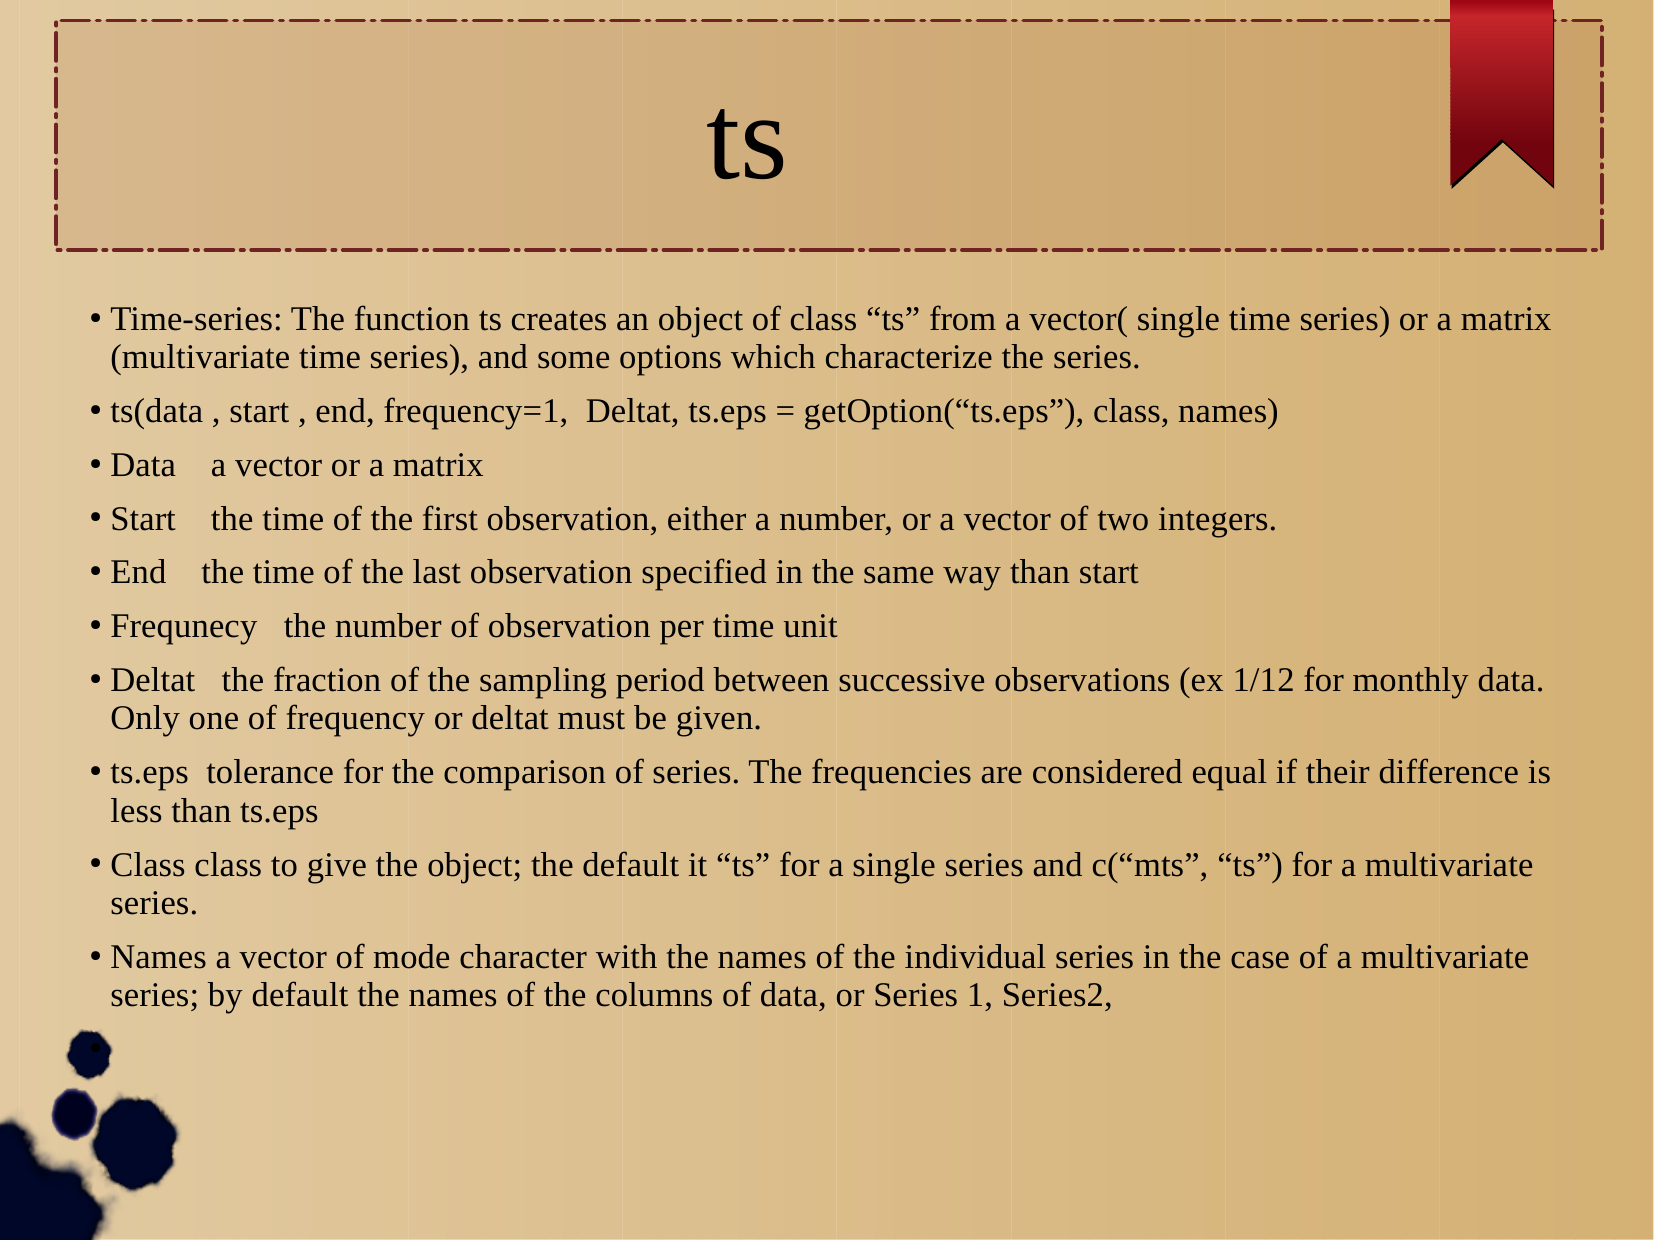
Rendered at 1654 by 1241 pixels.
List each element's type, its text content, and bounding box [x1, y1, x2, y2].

list Time-series: The function ts creates an object of class “ts” from a vector( single time series) or a matrix (multivariate time series), and some options which characterize the series. ts(data , start , end, frequency=1, Deltat, ts.eps = getOption(“ts.eps”), class, names) Data a vector or a matrix Start the time of the first observation, either a number, or a vector of two integers. End the time of the last observation specified in the same way than start Frequnecy the number of observation per time unit Deltat the fraction of the sampling period between successive observations (ex 1/12 for monthly data. Only one of frequency or deltat must be given. ts.eps tolerance for the comparison of series. The frequencies are considered equal if their difference is less than ts.eps Class class to give the object; the default it “ts” for a single series and c(“mts”, “ts”) for a multivariate series. Names a vector of mode character with the names of the individual series in the case of a multivariate series; by default the names of the columns of data, or Series 1, Series2, [82, 299, 1571, 1019]
title ts [82, 47, 1412, 229]
